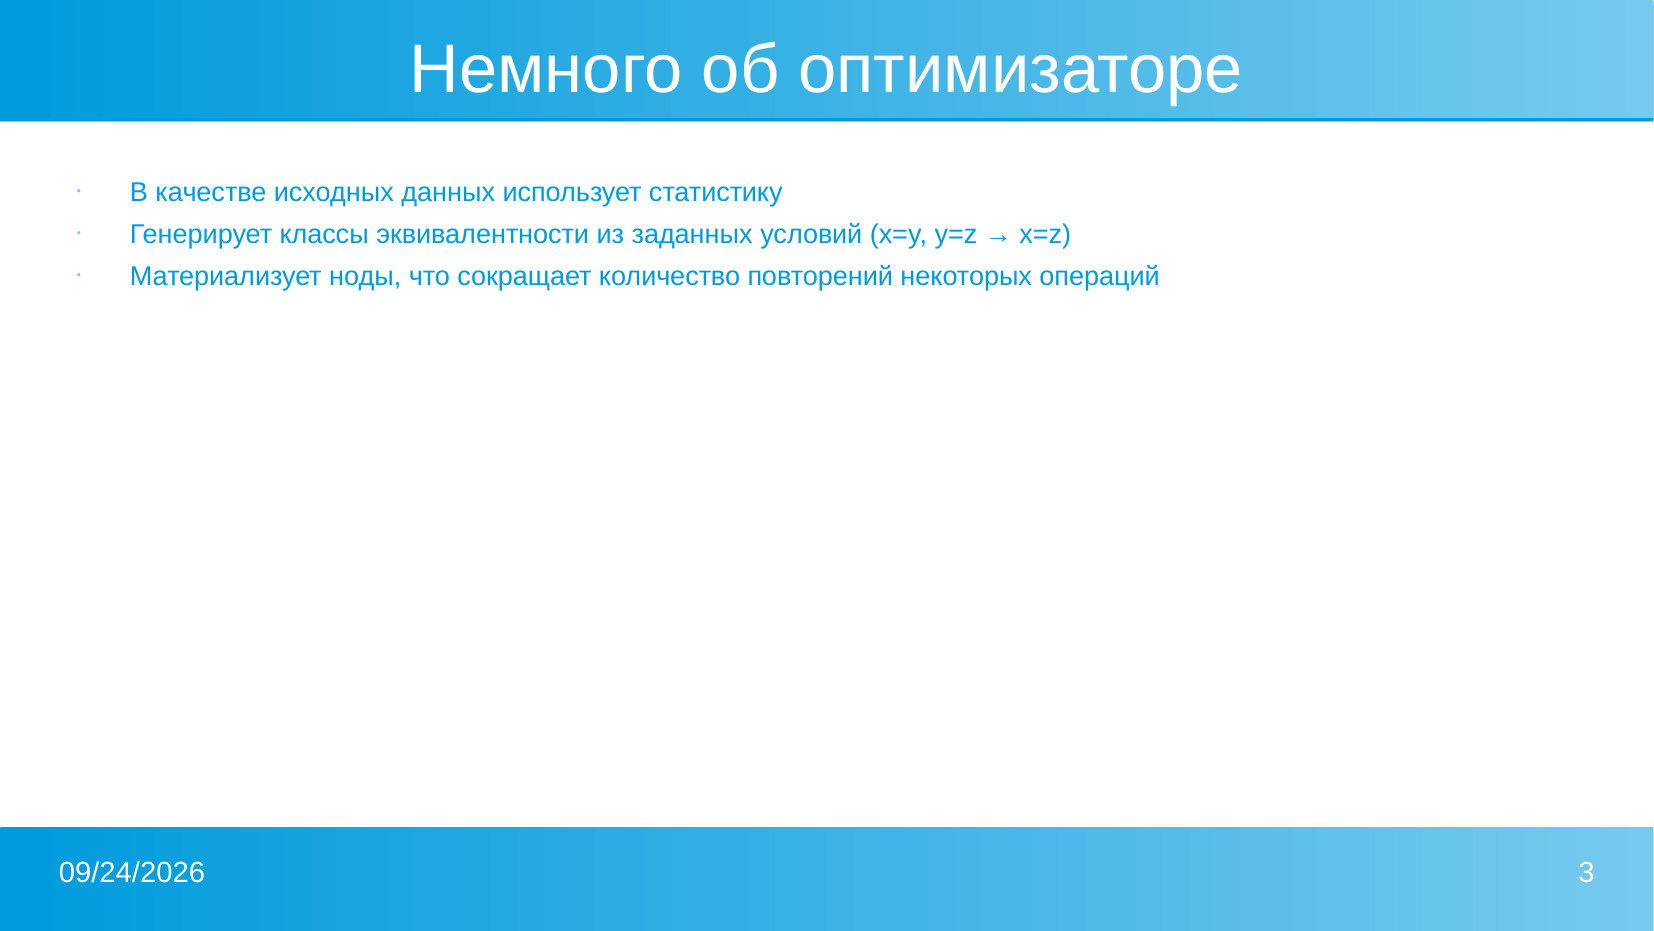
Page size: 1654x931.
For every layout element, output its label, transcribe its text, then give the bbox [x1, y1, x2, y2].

title Немного об оптимизаторе [59, 29, 1595, 108]
list В качестве исходных данных использует статистику Генерирует классы эквивалентности из заданных условий (x=y, y=z → x=z) Материализует ноды, что сокращает количество повторений некоторых операций [59, 177, 1595, 768]
